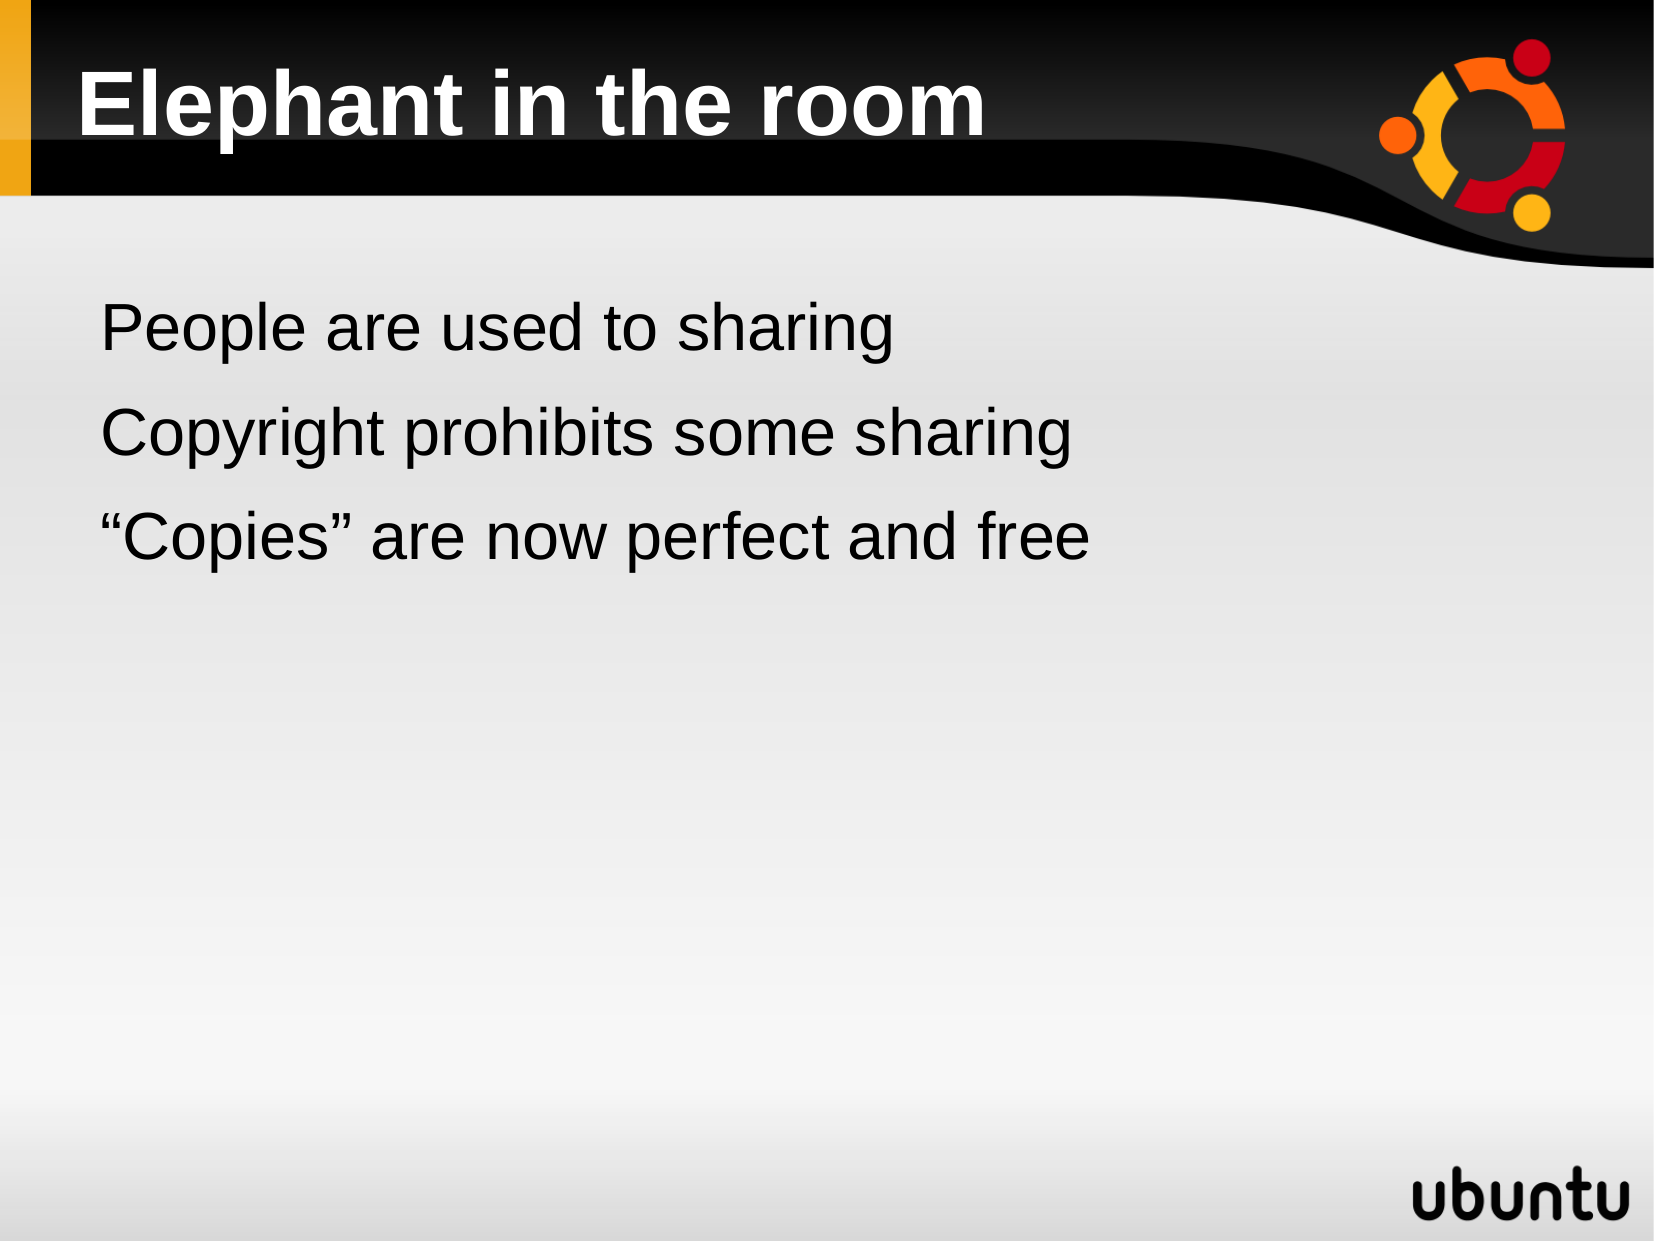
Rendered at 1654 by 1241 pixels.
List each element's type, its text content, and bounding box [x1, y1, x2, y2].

title Elephant in the room [76, 0, 1565, 208]
list People are used to sharing Copyright prohibits some sharing “Copies” are now perfect and free [82, 290, 1571, 1109]
picture [0, 0, 1654, 1241]
